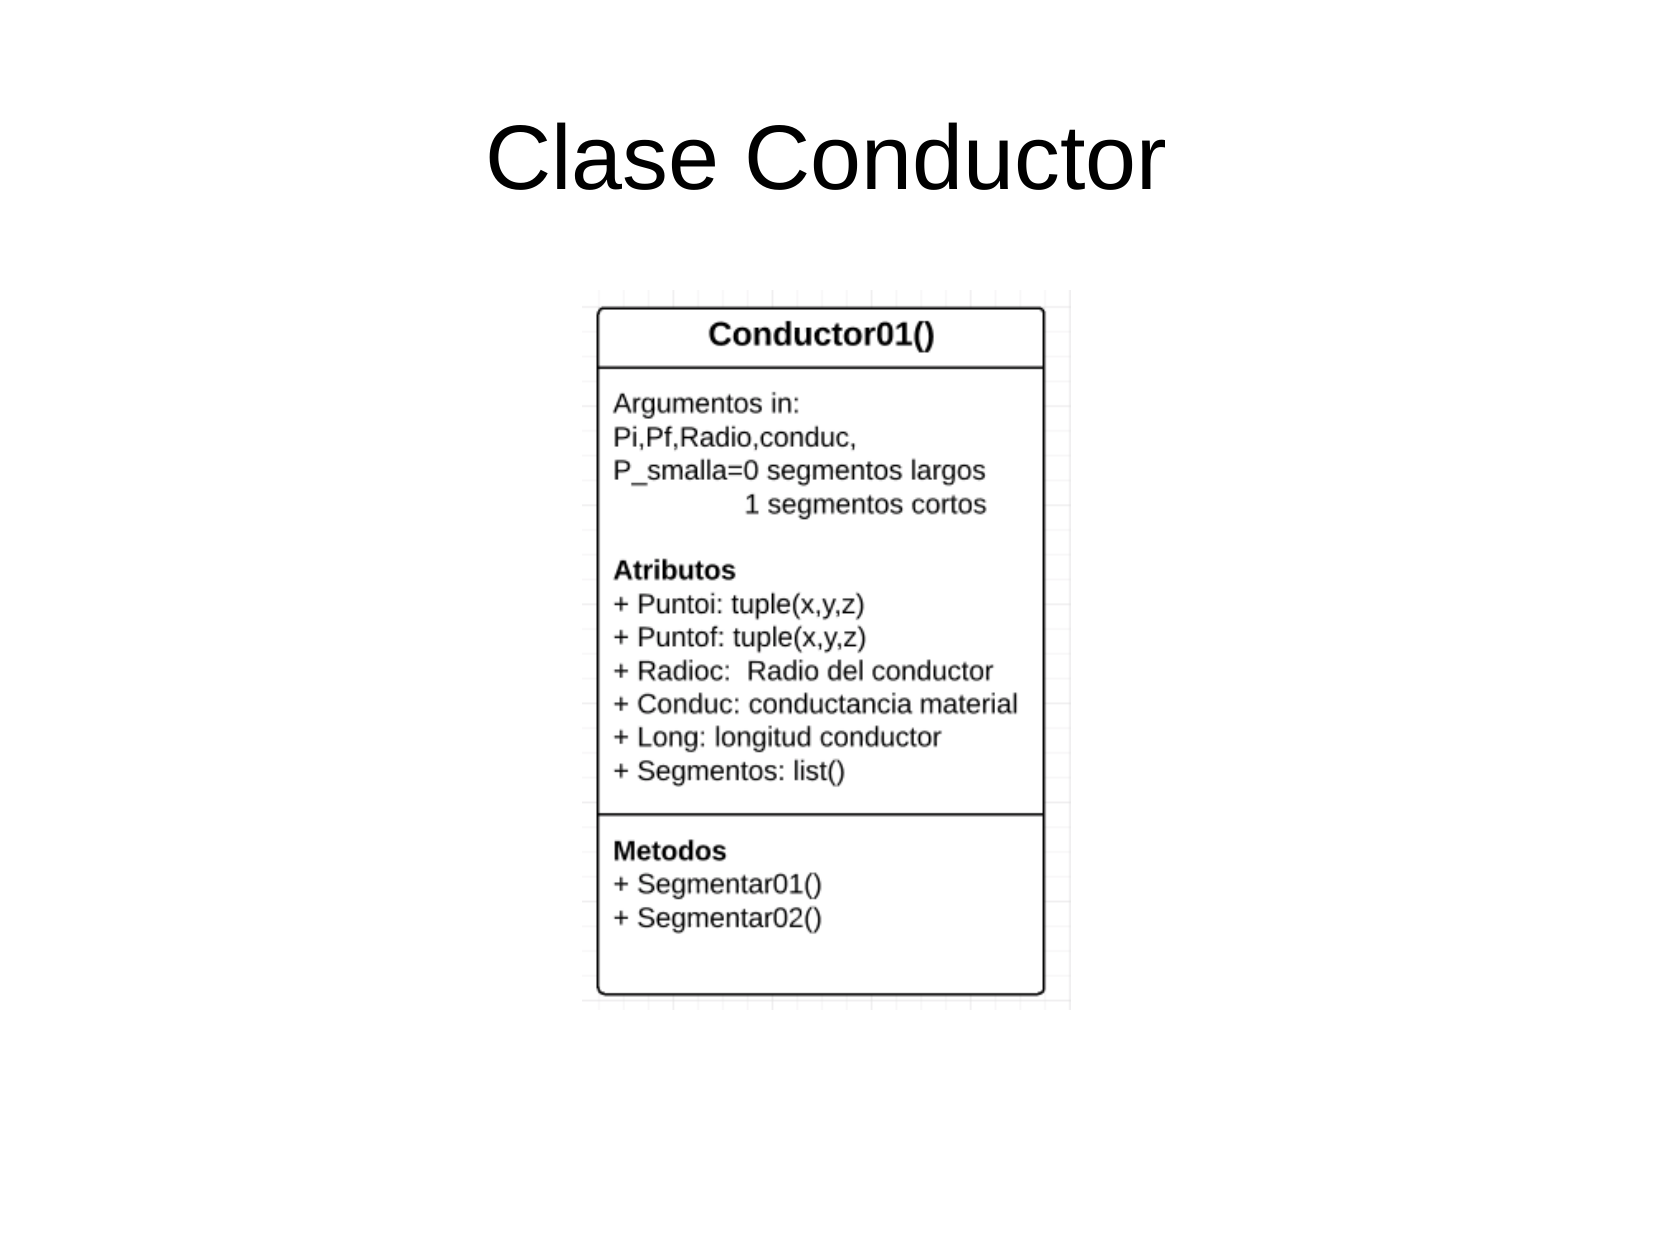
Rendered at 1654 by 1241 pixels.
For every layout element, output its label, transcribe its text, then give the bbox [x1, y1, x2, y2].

text_box Clase Conductor [82, 49, 1571, 257]
picture [582, 290, 1071, 1010]
